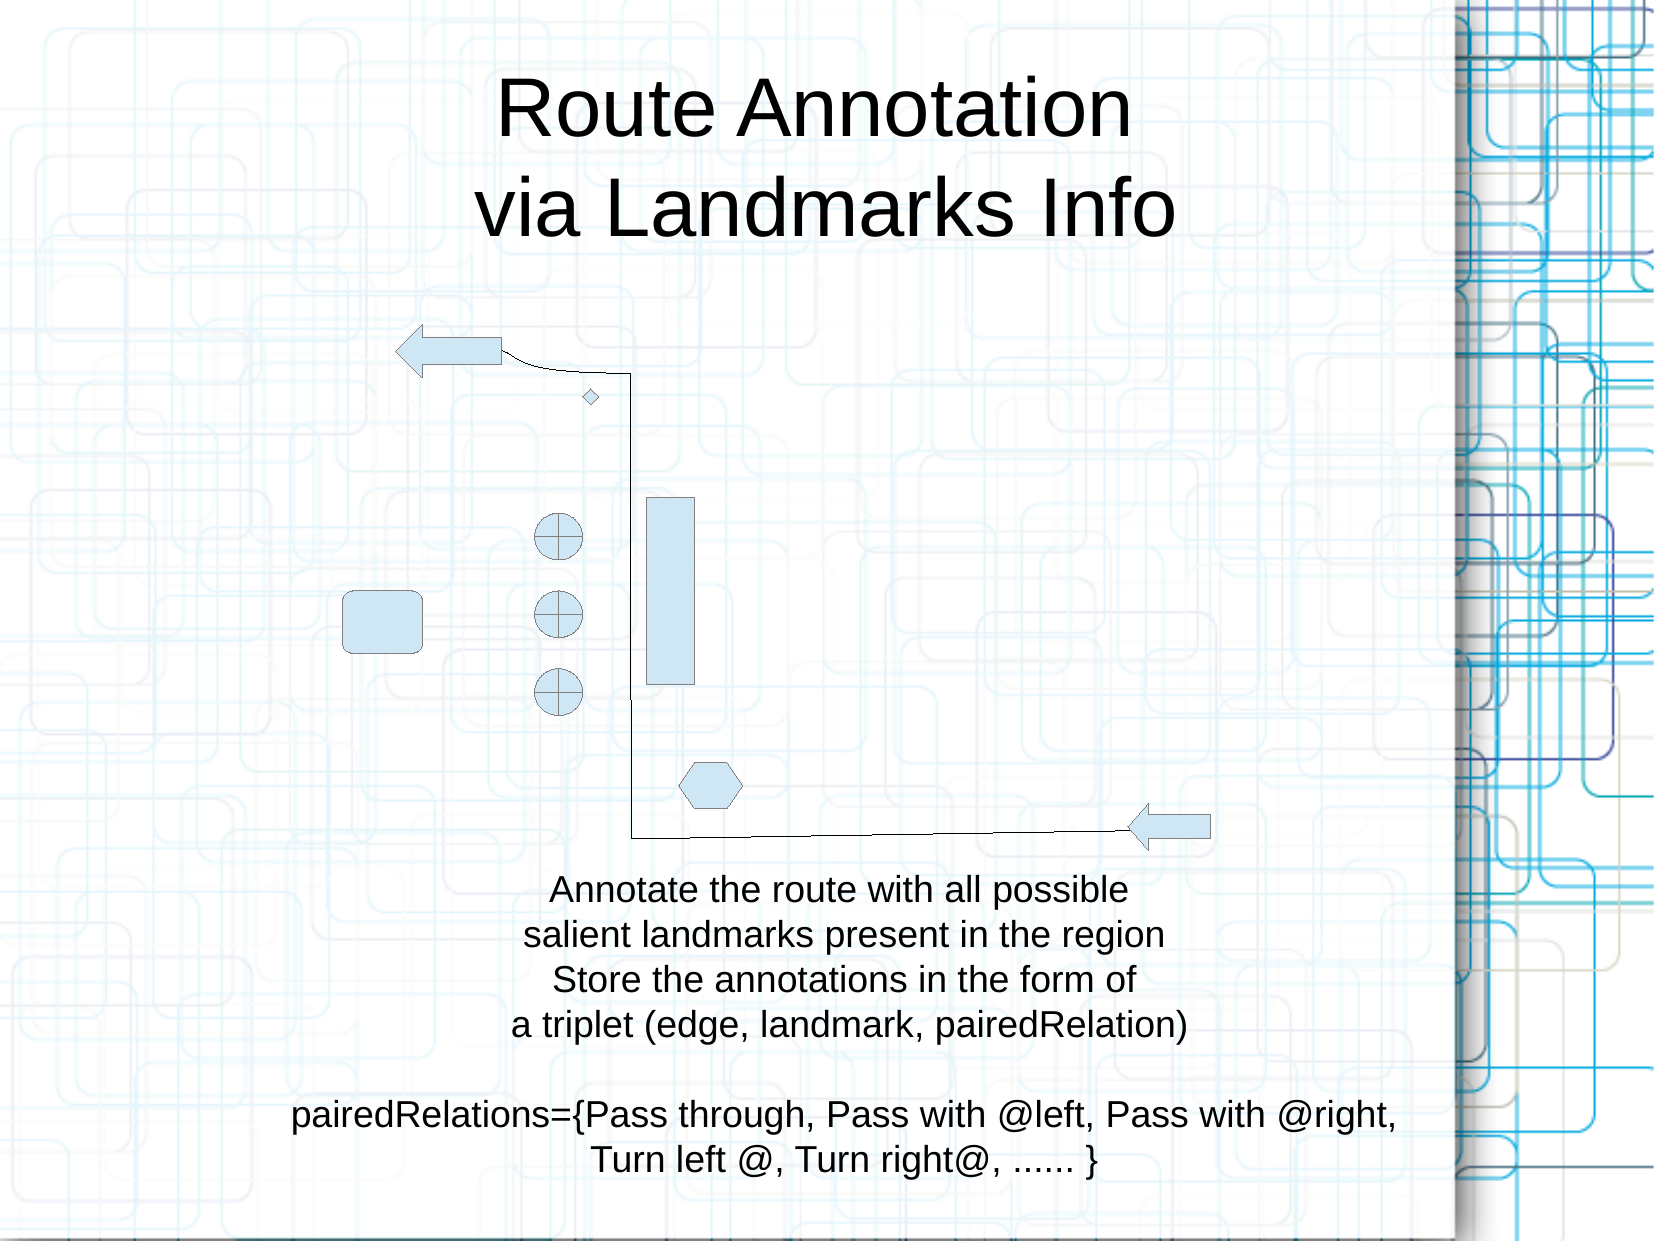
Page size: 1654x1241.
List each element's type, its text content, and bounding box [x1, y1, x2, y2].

text_box [395, 324, 502, 378]
text_box [646, 497, 695, 685]
text_box [582, 388, 599, 405]
text_box [534, 513, 583, 560]
text_box Annotate the route with all possible salient landmarks present in the region Store the annotations in the form of a triplet (edge, landmark, pairedRelation) pairedRelations={Pass through, Pass with @left, Pass with @right, Turn left @, Turn right@, ...... } [118, 324, 1571, 1044]
text_box [1127, 803, 1211, 851]
text_box [534, 668, 583, 716]
picture [0, 0, 1654, 1241]
text_box Route Annotation via Landmarks Info [82, 49, 1571, 257]
text_box [678, 762, 743, 809]
text_box [342, 590, 423, 654]
text_box [534, 590, 583, 638]
